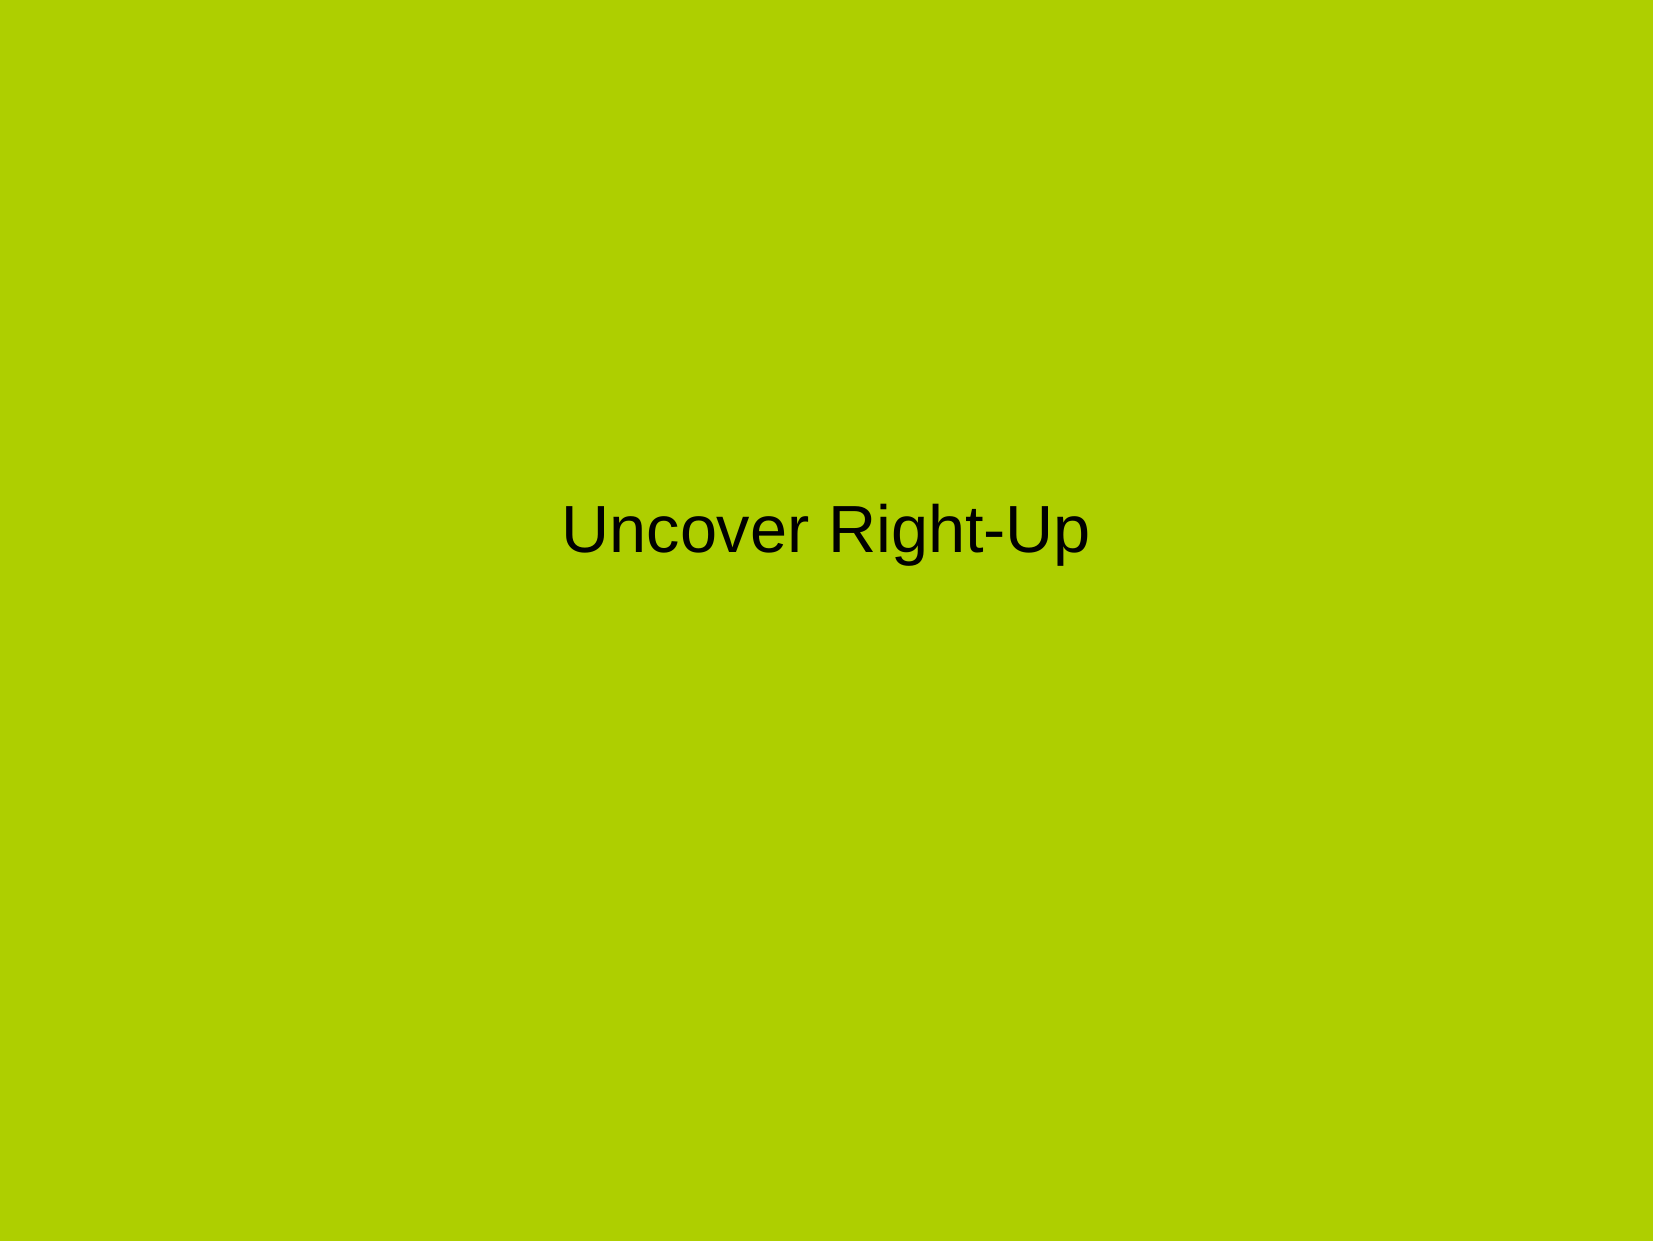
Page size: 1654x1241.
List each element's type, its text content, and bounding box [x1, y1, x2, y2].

subtitle Uncover Right-Up [82, 49, 1571, 1010]
